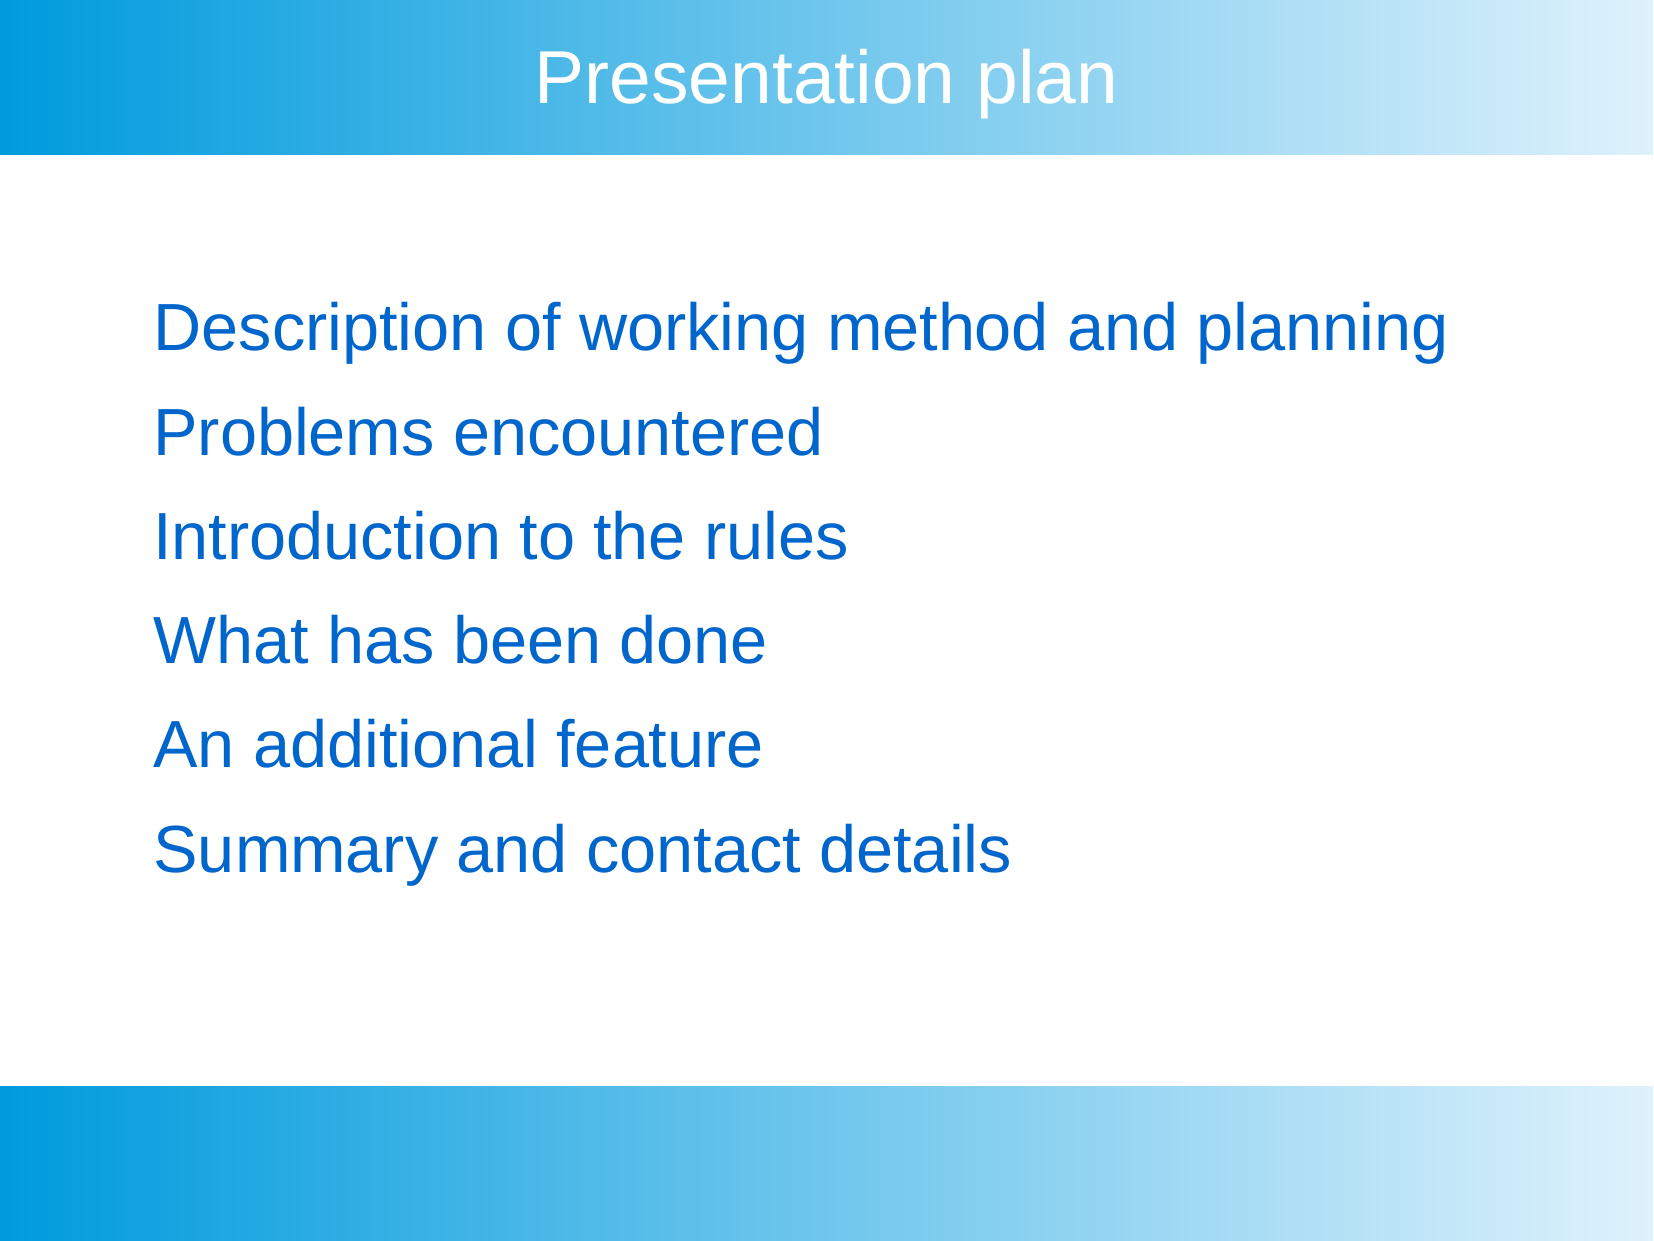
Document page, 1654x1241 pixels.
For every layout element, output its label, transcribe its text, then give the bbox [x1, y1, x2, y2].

title Presentation plan [82, 25, 1571, 130]
list Description of working method and planning Problems encountered Introduction to the rules What has been done An additional feature Summary and contact details [82, 290, 1571, 1010]
